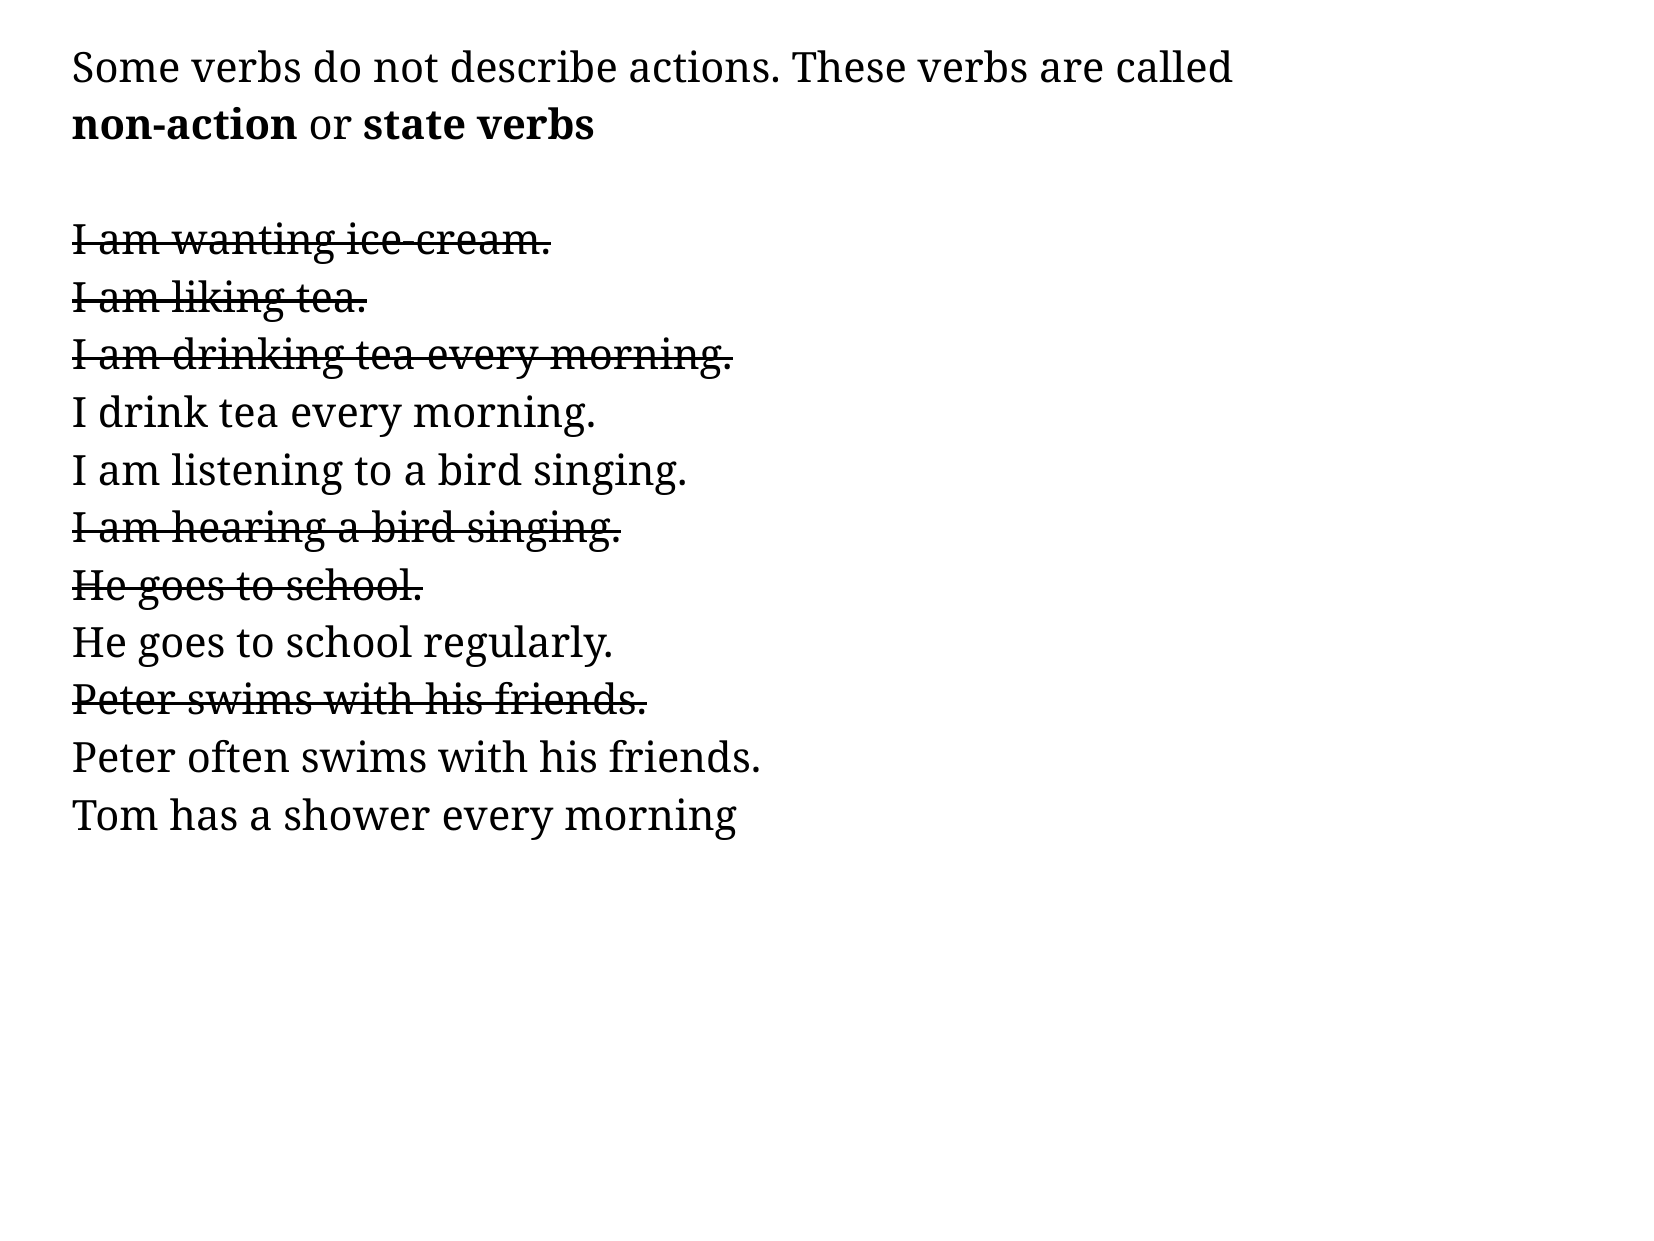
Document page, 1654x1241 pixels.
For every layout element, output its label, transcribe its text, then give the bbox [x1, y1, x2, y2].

text_box Some verbs do not describe actions. These verbs are called non-action or state verbs I am wanting ice-cream. I am liking tea. I am drinking tea every morning. I drink tea every morning. I am listening to a bird singing. I am hearing a bird singing. He goes to school. He goes to school regularly. Peter swims with his friends. Peter often swims with his friends. Tom has a shower every morning [71, 31, 1560, 1140]
